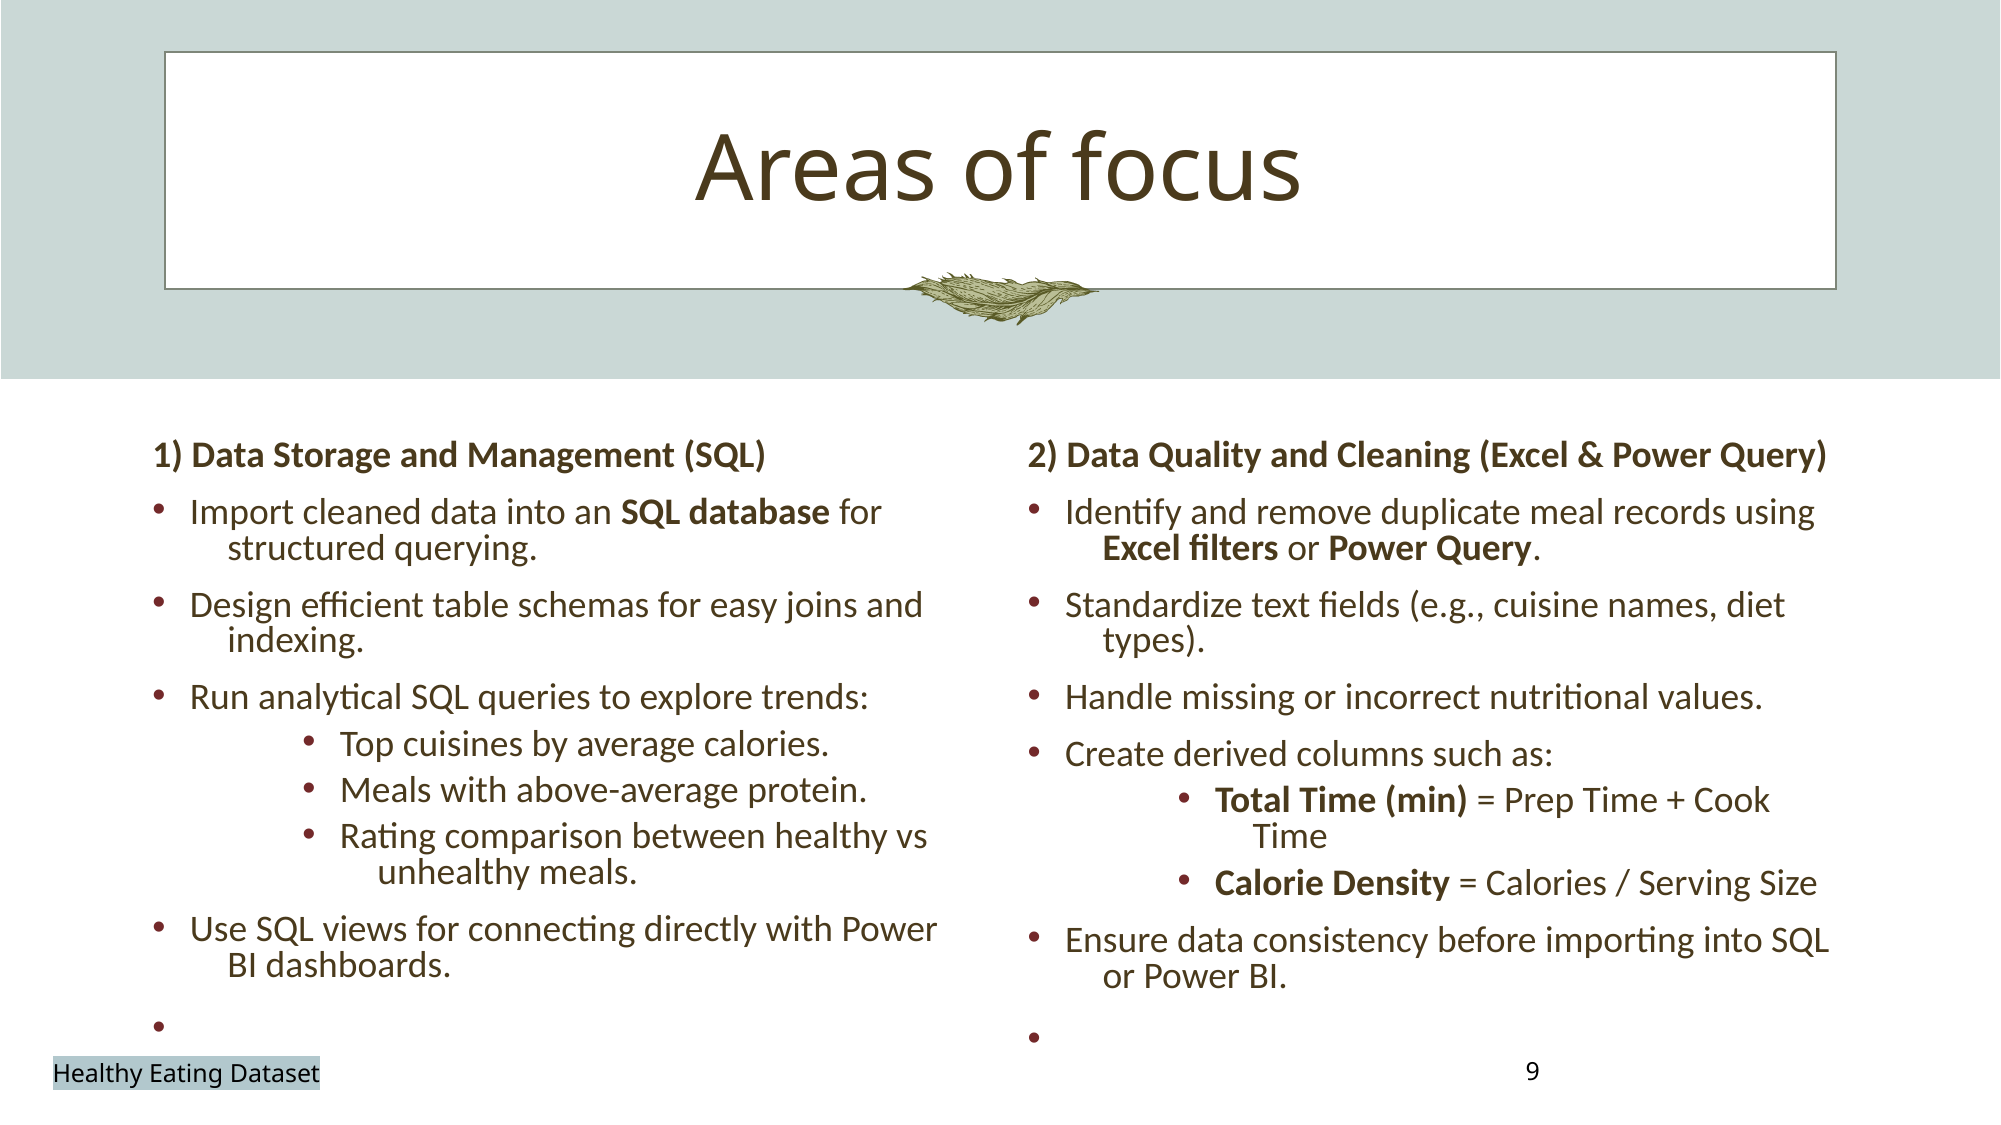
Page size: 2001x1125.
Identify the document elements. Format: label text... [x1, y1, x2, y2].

text_box Healthy Eating Dataset [37, 1042, 713, 1103]
list 2) Data Quality and Cleaning (Excel & Power Query) Identify and remove duplicate meal records using Excel filters or Power Query. Standardize text fields (e.g., cuisine names, diet types). Handle missing or incorrect nutritional values. Create derived columns such as: Total Time (min) = Prep Time + Cook Time Calorie Density = Calories / Serving Size Ensure data consistency before importing into SQL or Power BI. [1012, 431, 1863, 1014]
title Areas of focus [62, 62, 1938, 280]
text_box [1510, 1042, 1961, 1103]
list 1) Data Storage and Management (SQL) Import cleaned data into an SQL database for structured querying. Design efficient table schemas for easy joins and indexing. Run analytical SQL queries to explore trends: Top cuisines by average calories. Meals with above-average protein. Rating comparison between healthy vs unhealthy meals. Use SQL views for connecting directly with Power BI dashboards. [137, 431, 988, 1014]
